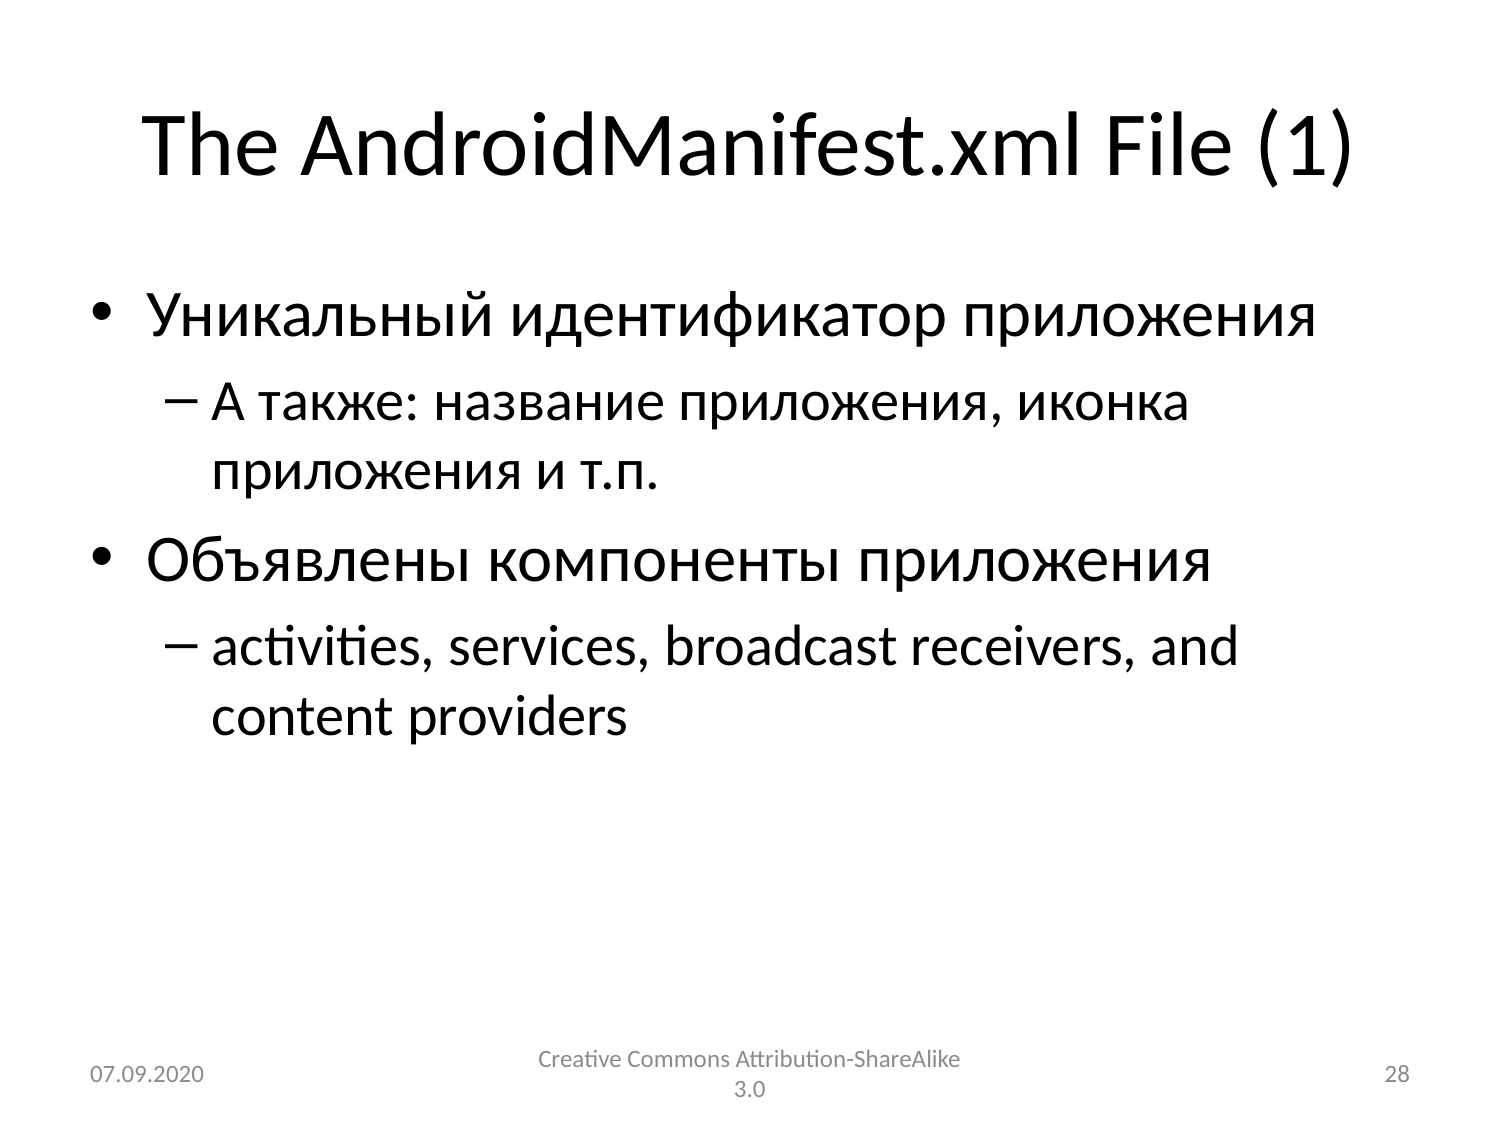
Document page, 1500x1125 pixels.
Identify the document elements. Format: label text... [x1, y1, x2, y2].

footer Creative Commons Attribution-ShareAlike 3.0 [512, 1042, 988, 1103]
list Уникальный идентификатор приложения А также: название приложения, иконка приложения и т.п. Объявлены компоненты приложения activities, services, broadcast receivers, and content providers [75, 262, 1425, 1005]
title The AndroidManifest.xml File (1) [75, 45, 1425, 233]
slide_number <number> [1074, 1042, 1425, 1103]
